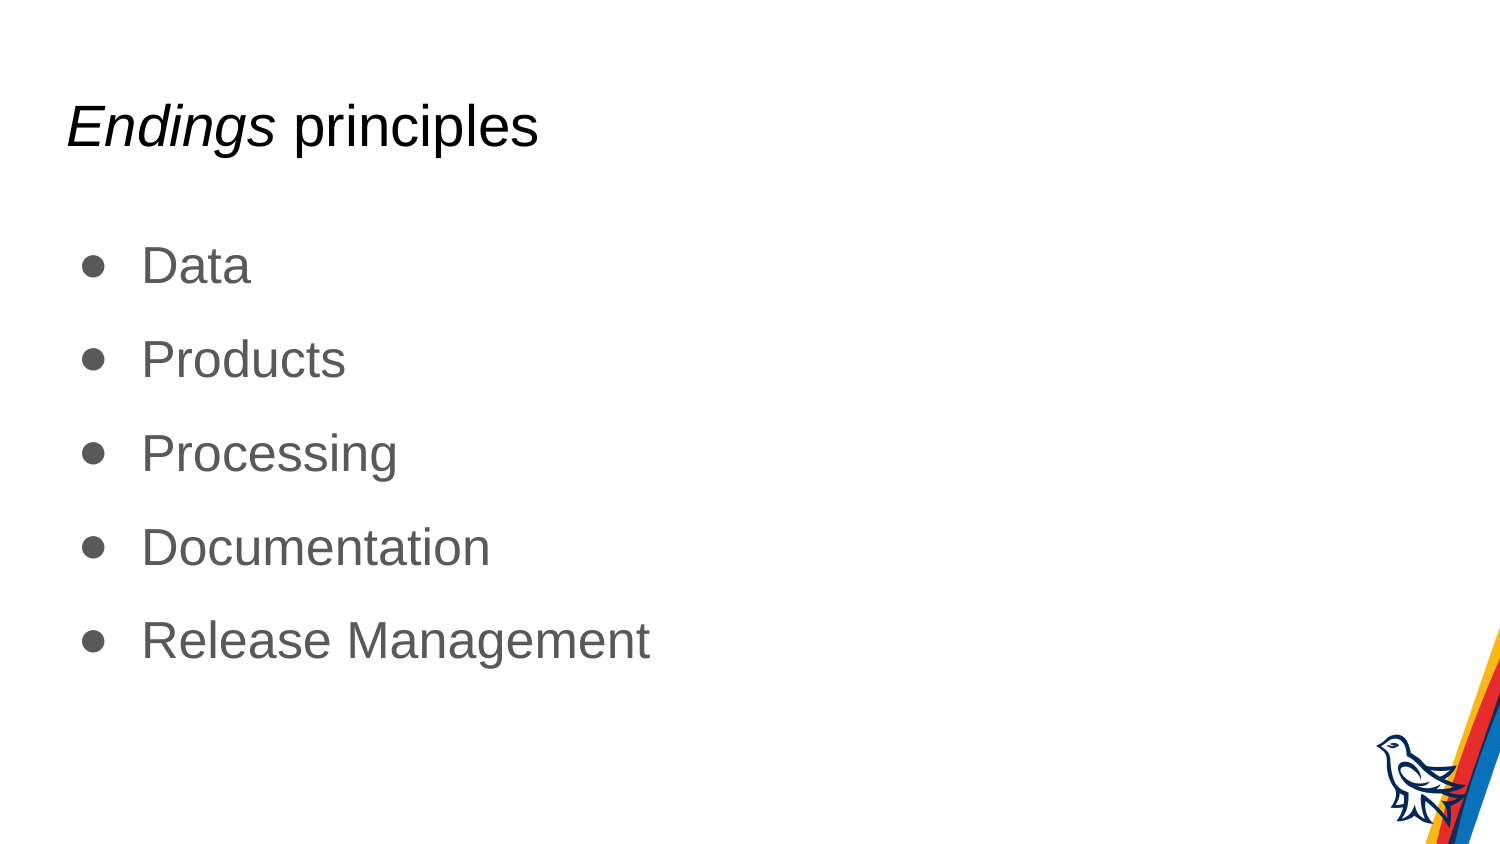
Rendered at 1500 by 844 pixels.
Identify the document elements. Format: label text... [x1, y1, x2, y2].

title Endings principles [51, 72, 1449, 167]
picture [1372, 628, 1500, 844]
list Data Products Processing Documentation Release Management [51, 185, 1449, 747]
